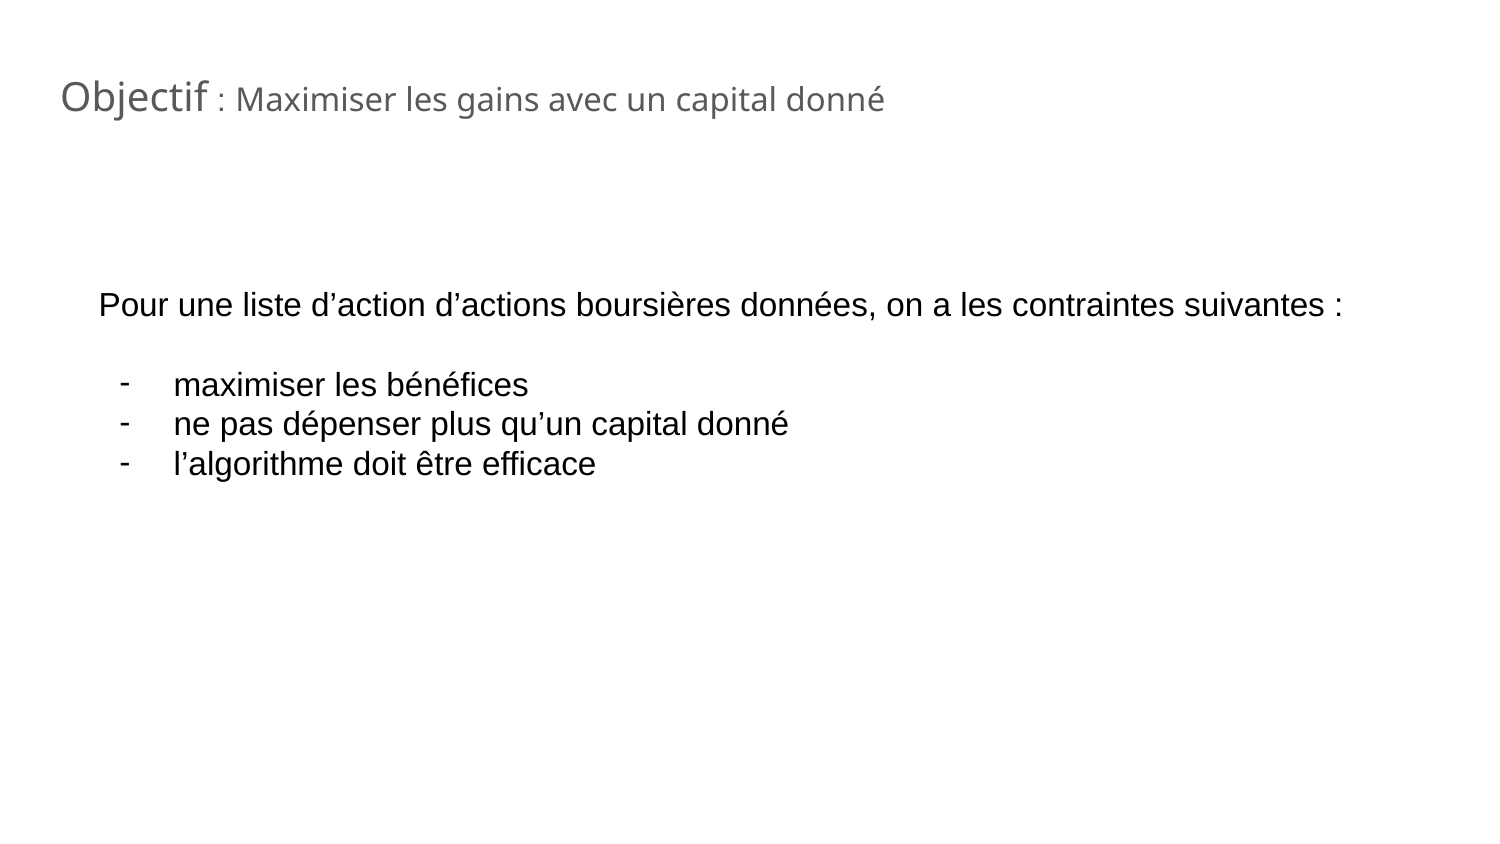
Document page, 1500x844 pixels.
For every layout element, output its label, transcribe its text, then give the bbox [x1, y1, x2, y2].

text_box Pour une liste d’action d’actions boursières données, on a les contraintes suivantes : maximiser les bénéfices ne pas dépenser plus qu’un capital donné l’algorithme doit être efficace [83, 267, 1417, 533]
list Objectif : Maximiser les gains avec un capital donné [45, 44, 1443, 139]
